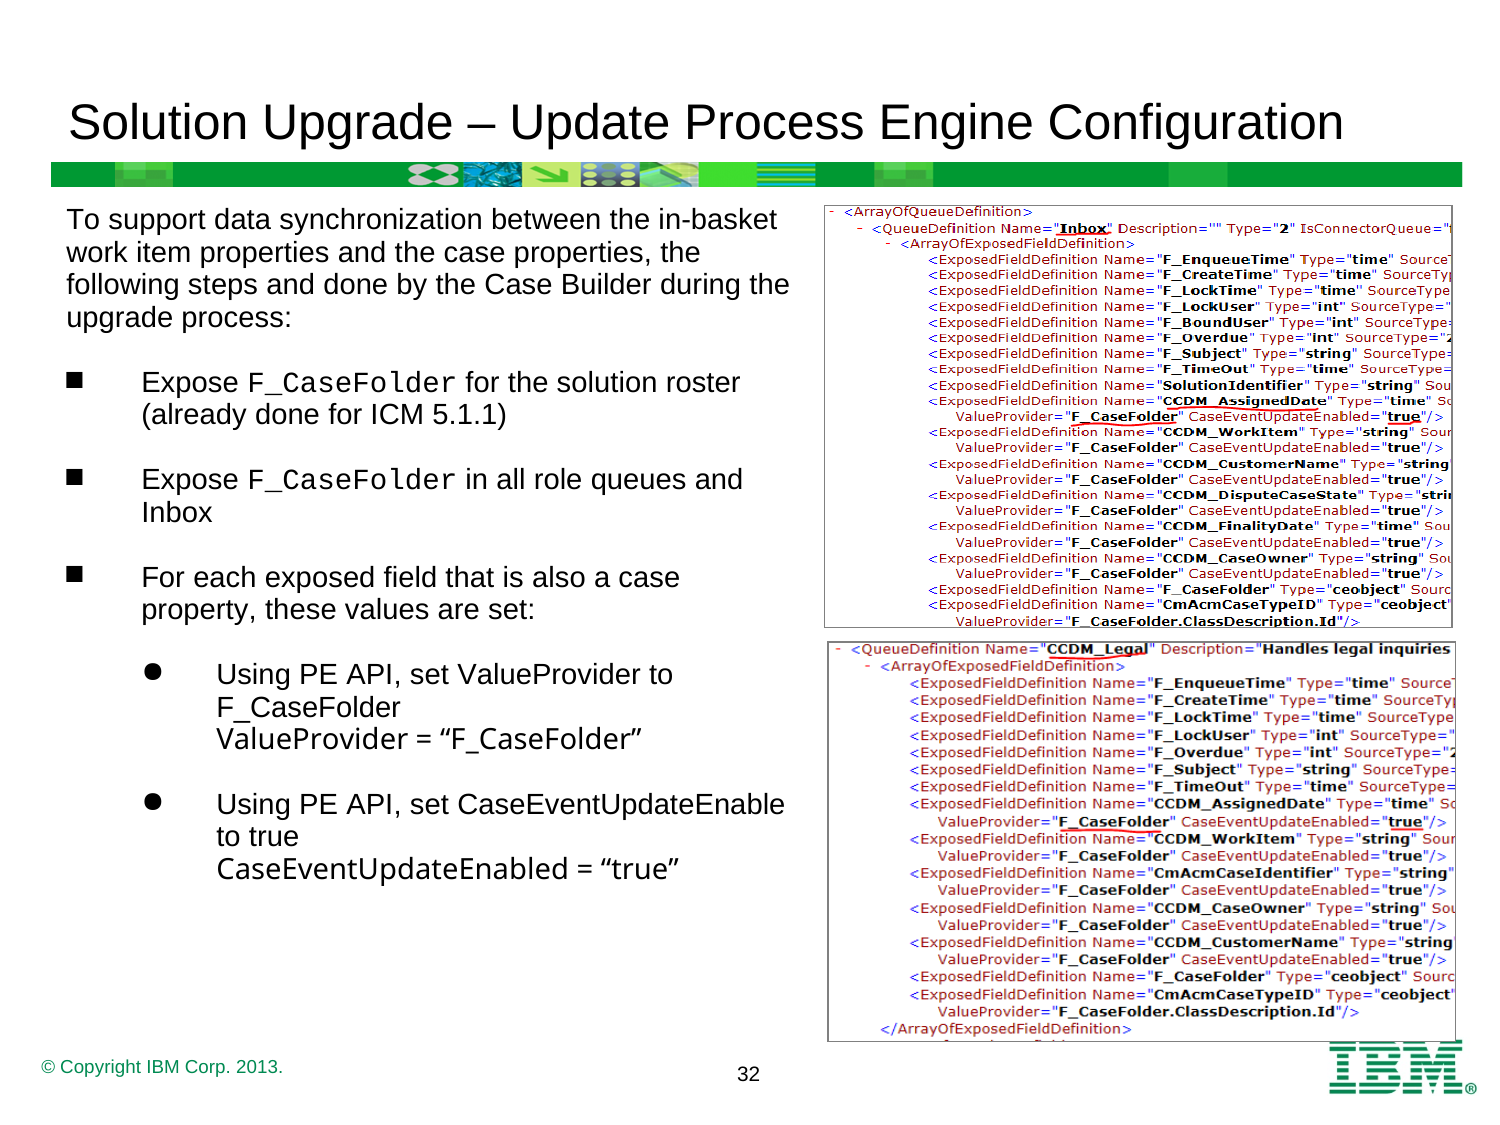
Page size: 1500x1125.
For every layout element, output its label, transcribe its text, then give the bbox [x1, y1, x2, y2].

picture [828, 642, 1455, 1041]
picture [1327, 1037, 1479, 1096]
picture [50, 161, 1463, 189]
title Solution Upgrade – Update Process Engine Configuration [53, 80, 1459, 157]
text_box To support data synchronization between the in-basket work item properties and the case properties, the following steps and done by the Case Builder during the upgrade process: Expose F_CaseFolder for the solution roster (already done for ICM 5.1.1) Expose F_CaseFolder in all role queues and Inbox For each exposed field that is also a case property, these values are set: Using PE API, set ValueProvider to F_CaseFolder ValueProvider = “F_CaseFolder” Using PE API, set CaseEventUpdateEnable to true CaseEventUpdateEnabled = “true” [51, 196, 807, 1046]
picture [825, 206, 1452, 627]
